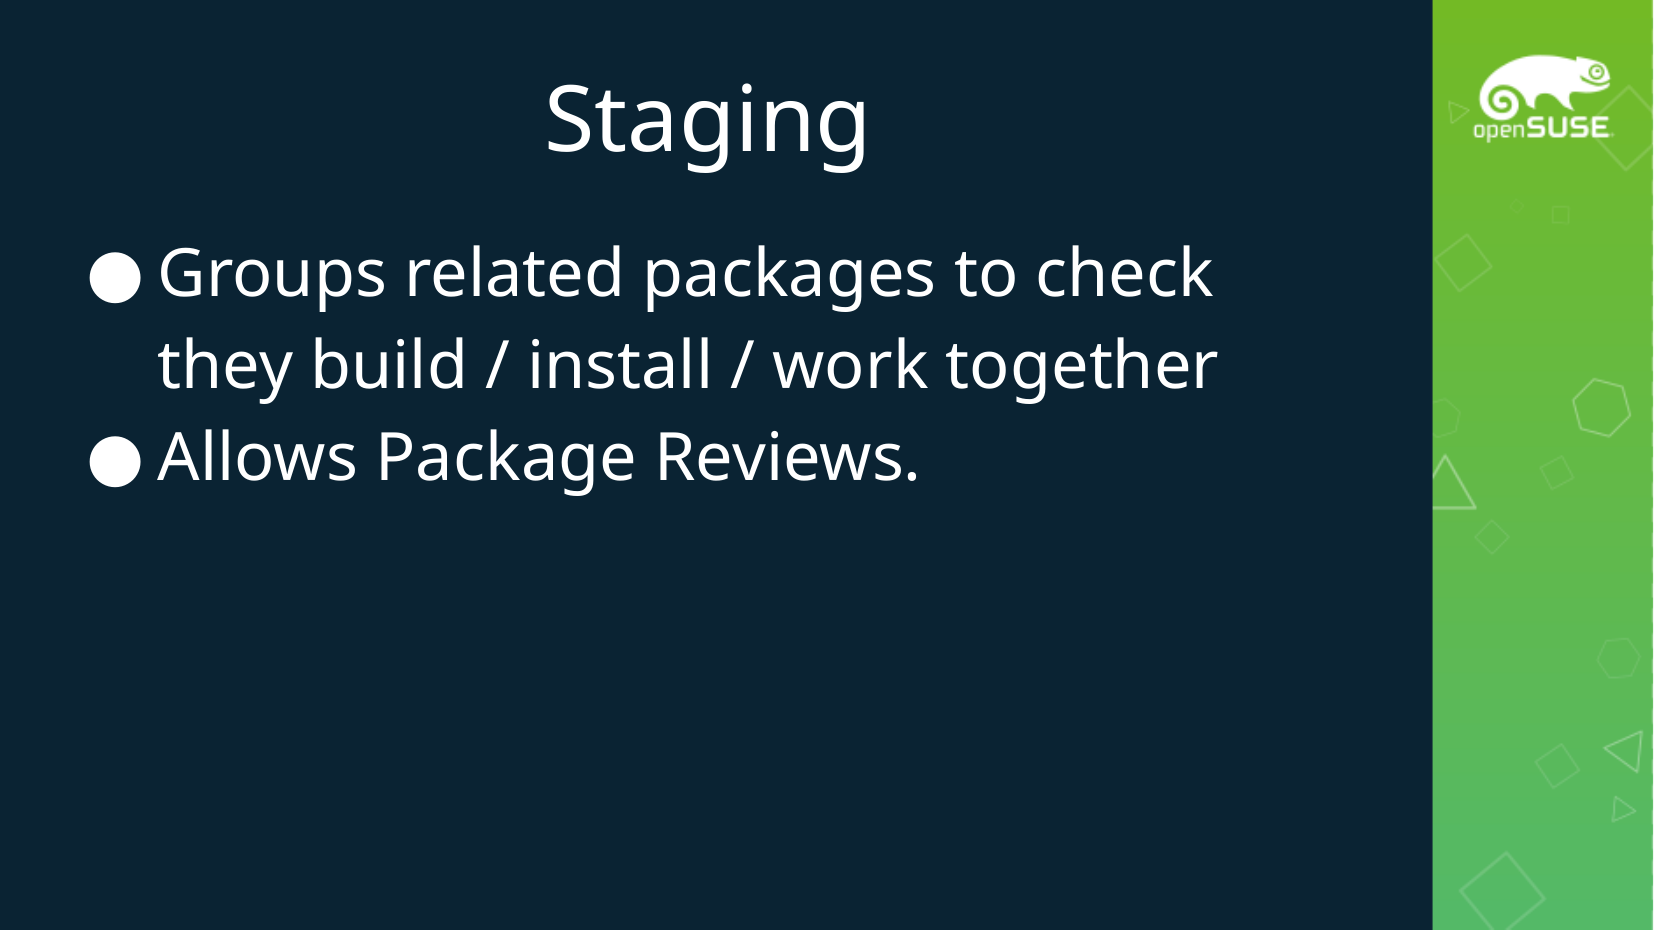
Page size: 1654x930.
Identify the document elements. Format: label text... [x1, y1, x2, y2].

title Staging [82, 37, 1335, 193]
list Groups related packages to check they build / install / work together Allows Package Reviews. [82, 217, 1335, 887]
picture [0, 0, 1654, 930]
